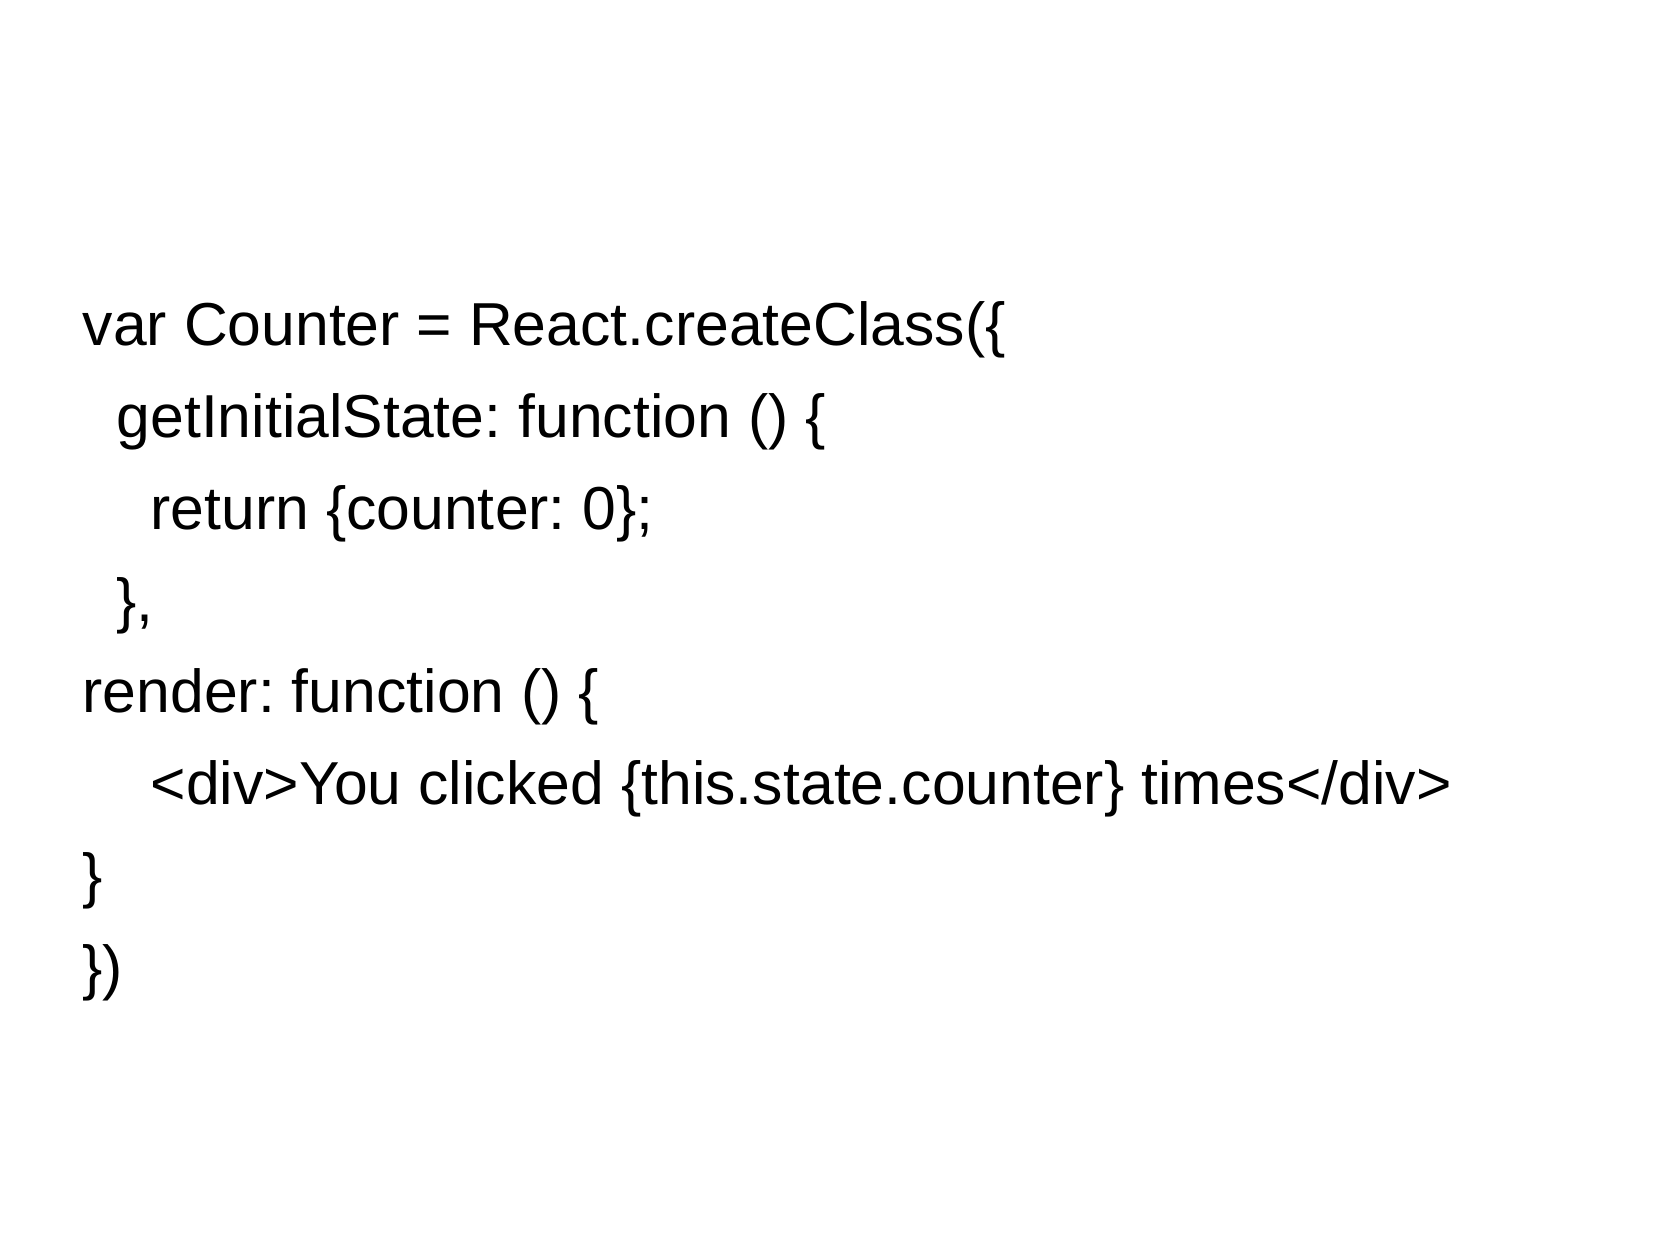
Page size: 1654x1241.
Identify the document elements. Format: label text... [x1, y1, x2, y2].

list var Counter = React.createClass({ getInitialState: function () { return {counter: 0}; }, render: function () { <div>You clicked {this.state.counter} times</div> } }) [82, 290, 1571, 1010]
